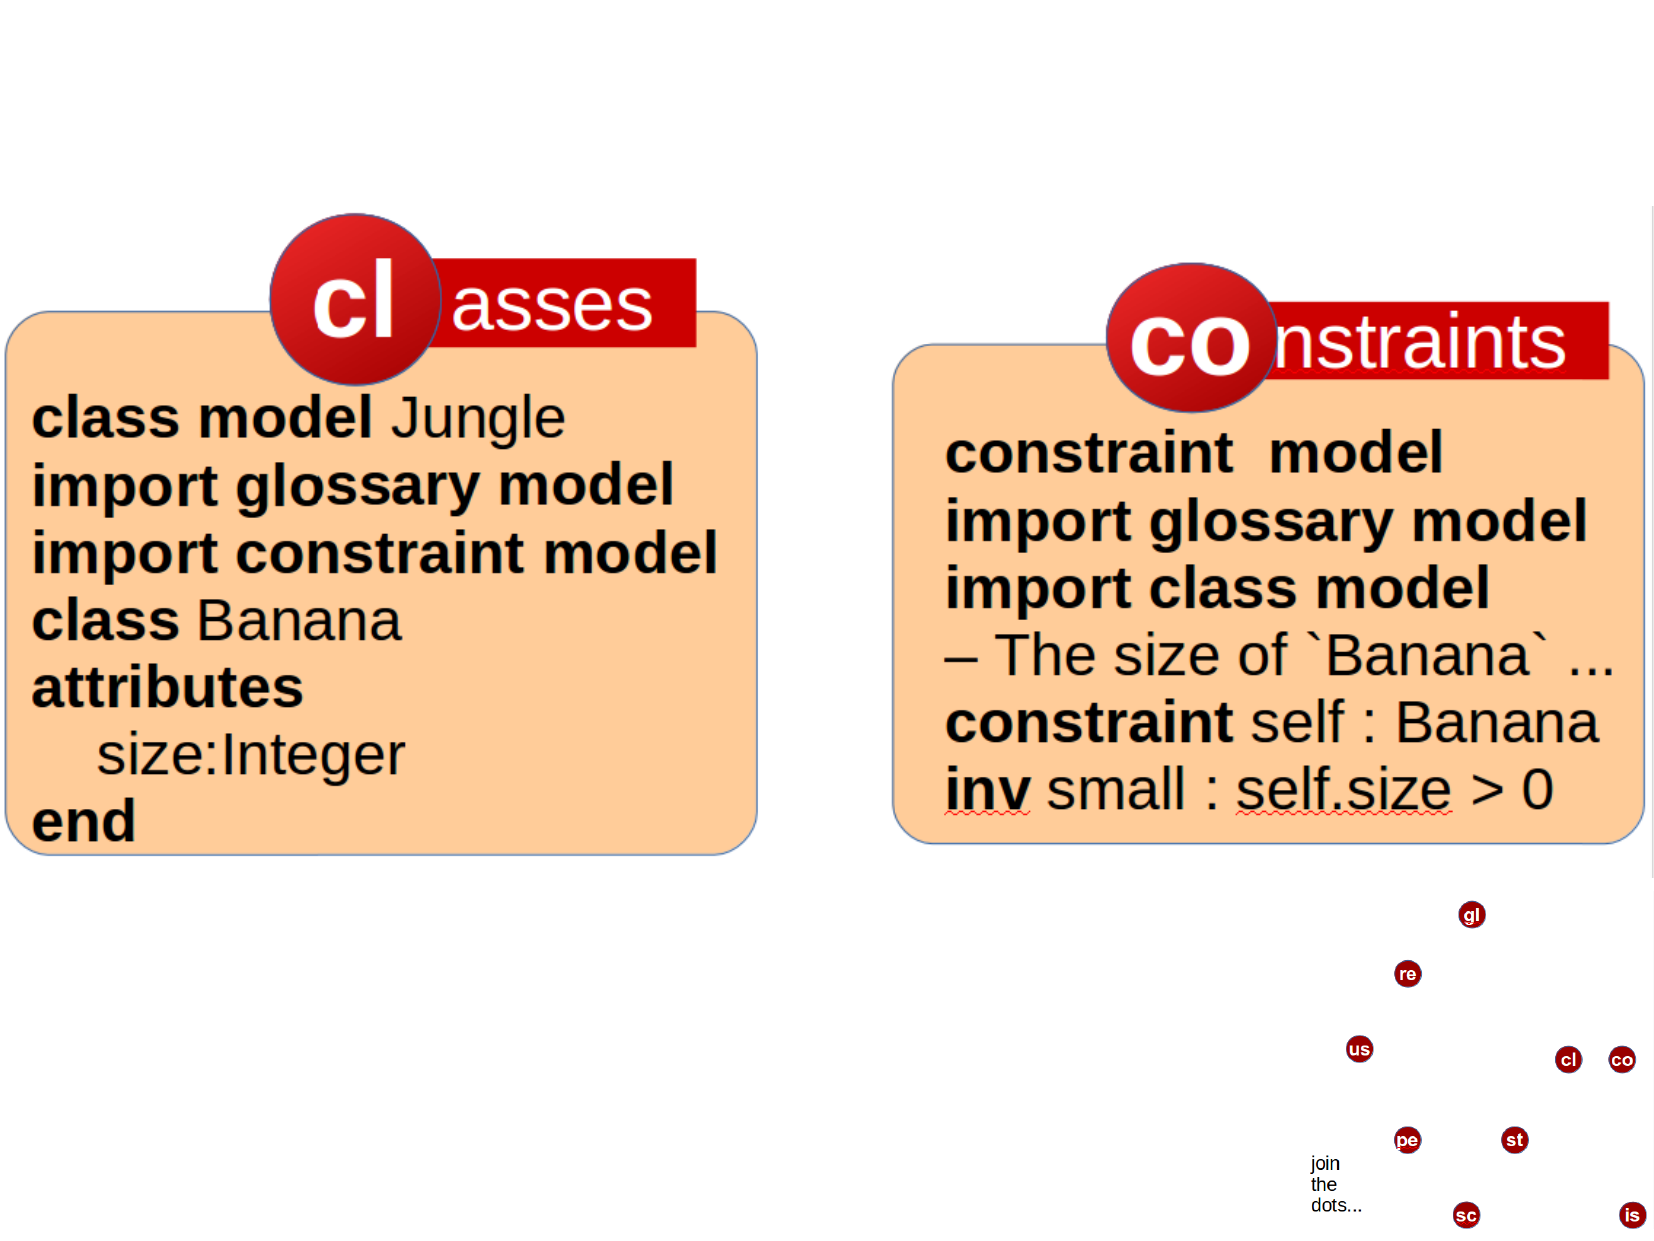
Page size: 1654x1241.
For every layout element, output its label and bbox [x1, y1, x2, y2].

picture [1305, 891, 1654, 1229]
picture [0, 206, 1654, 878]
